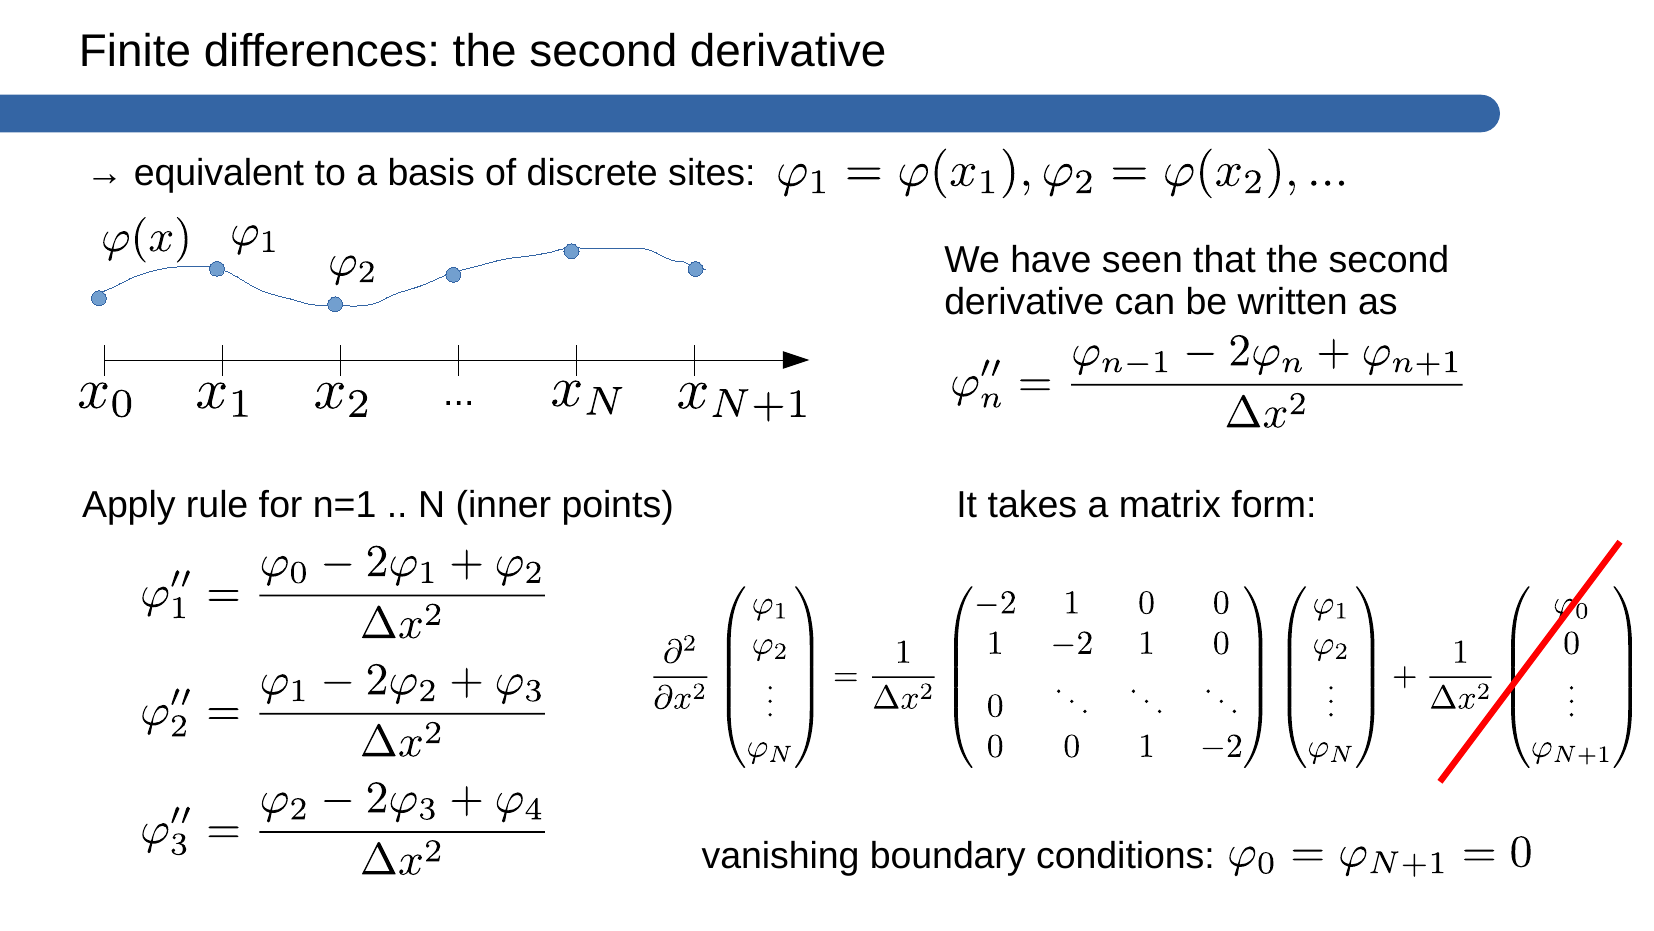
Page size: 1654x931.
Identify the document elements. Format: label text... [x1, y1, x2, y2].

picture [674, 380, 808, 424]
picture [311, 380, 370, 420]
text_box [653, 586, 1580, 768]
text_box [952, 334, 1463, 428]
picture [193, 380, 250, 419]
text_box [142, 663, 545, 757]
text_box [103, 217, 188, 263]
text_box [778, 148, 1345, 199]
text_box [327, 296, 343, 312]
text_box ... [428, 364, 490, 421]
text_box [209, 261, 225, 277]
picture [550, 380, 623, 415]
text_box [91, 290, 107, 306]
picture [75, 380, 134, 420]
text_box [1456, 586, 1632, 768]
text_box It takes a matrix form: [941, 476, 1388, 534]
text_box [563, 243, 580, 259]
text_box [445, 267, 461, 283]
text_box [142, 545, 545, 639]
text_box vanishing boundary conditions: [686, 826, 1230, 884]
title Finite differences: the second derivative [78, 25, 1568, 77]
text_box [330, 255, 374, 286]
text_box [688, 261, 704, 277]
text_box Apply rule for n=1 .. N (inner points) [67, 476, 690, 534]
text_box → equivalent to a basis of discrete sites: [71, 144, 772, 201]
text_box [142, 782, 545, 876]
text_box [1230, 836, 1531, 877]
text_box We have seen that the second derivative can be written as [929, 230, 1493, 330]
text_box [232, 225, 275, 256]
